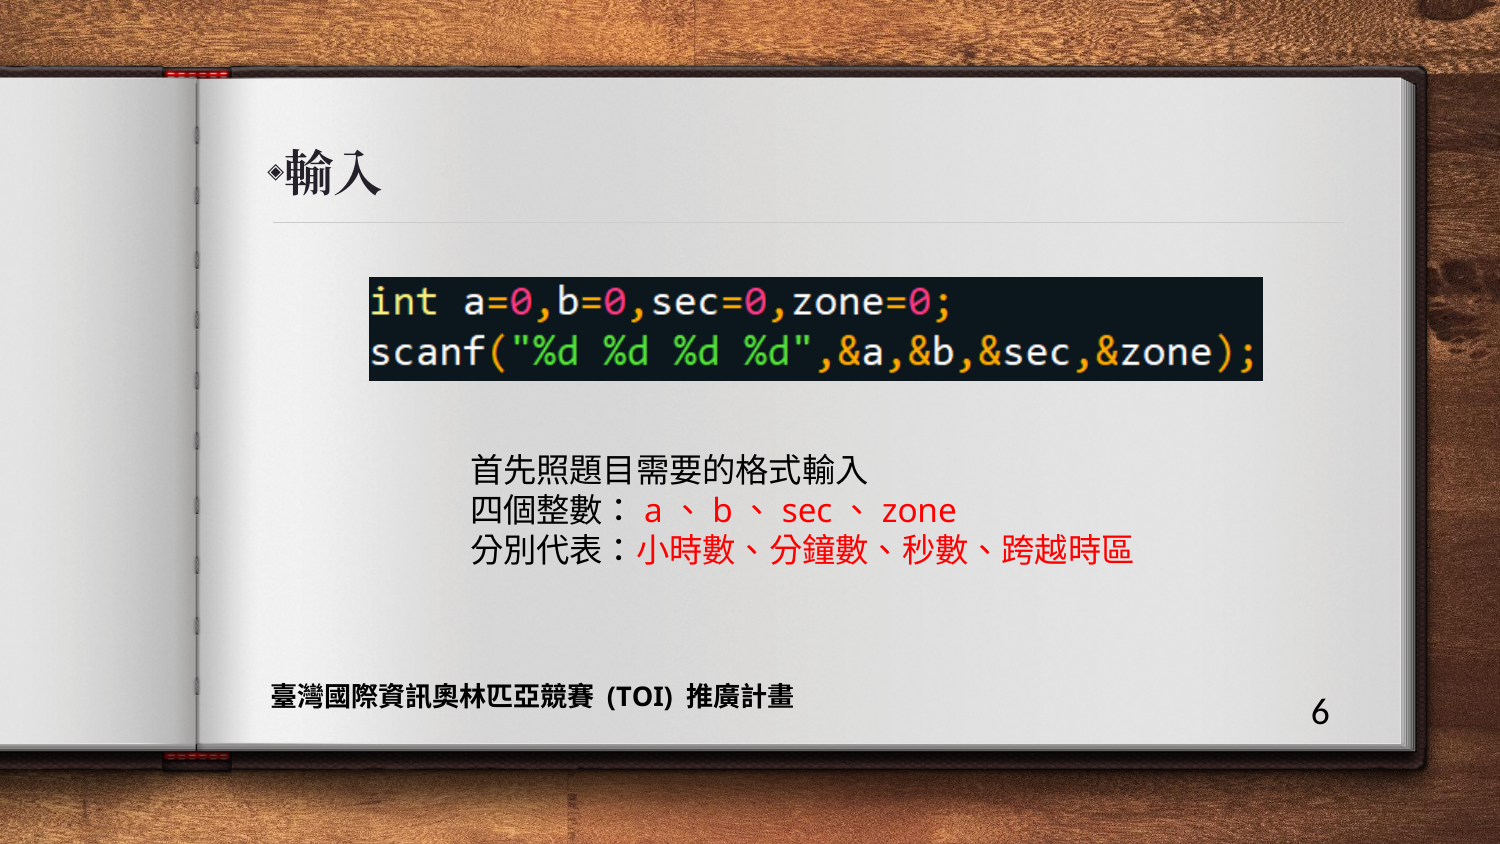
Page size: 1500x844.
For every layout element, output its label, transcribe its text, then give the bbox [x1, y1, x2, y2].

text_box 首先照題目需要的格式輸入 四個整數：a、b、sec、zone 分別代表：小時數、分鐘數、秒數、跨越時區 [455, 441, 1178, 619]
text_box [1295, 672, 1386, 737]
list 輸入 [252, 126, 1194, 216]
picture [369, 277, 1263, 381]
